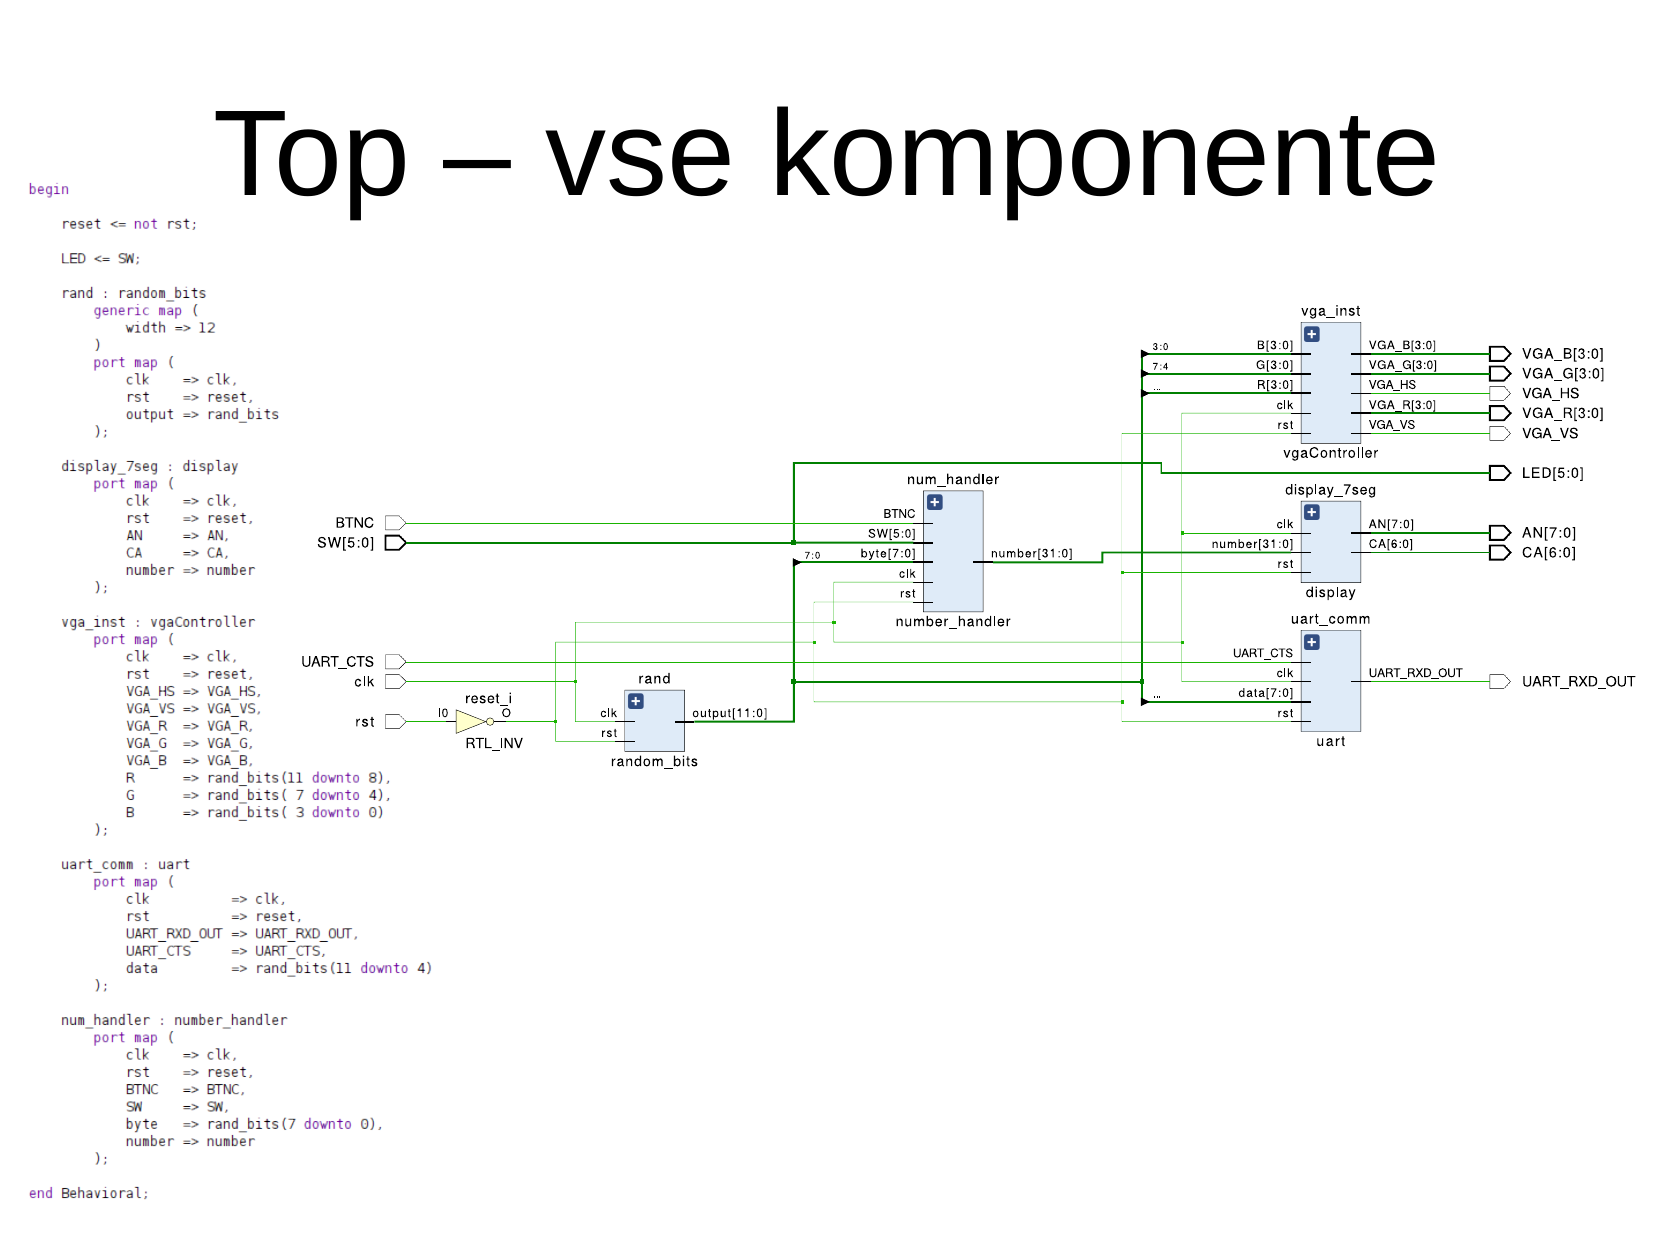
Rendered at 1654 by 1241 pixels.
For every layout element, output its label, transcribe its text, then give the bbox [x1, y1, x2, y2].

picture [23, 0, 1654, 1211]
title Top – vse komponente [82, 49, 1571, 257]
